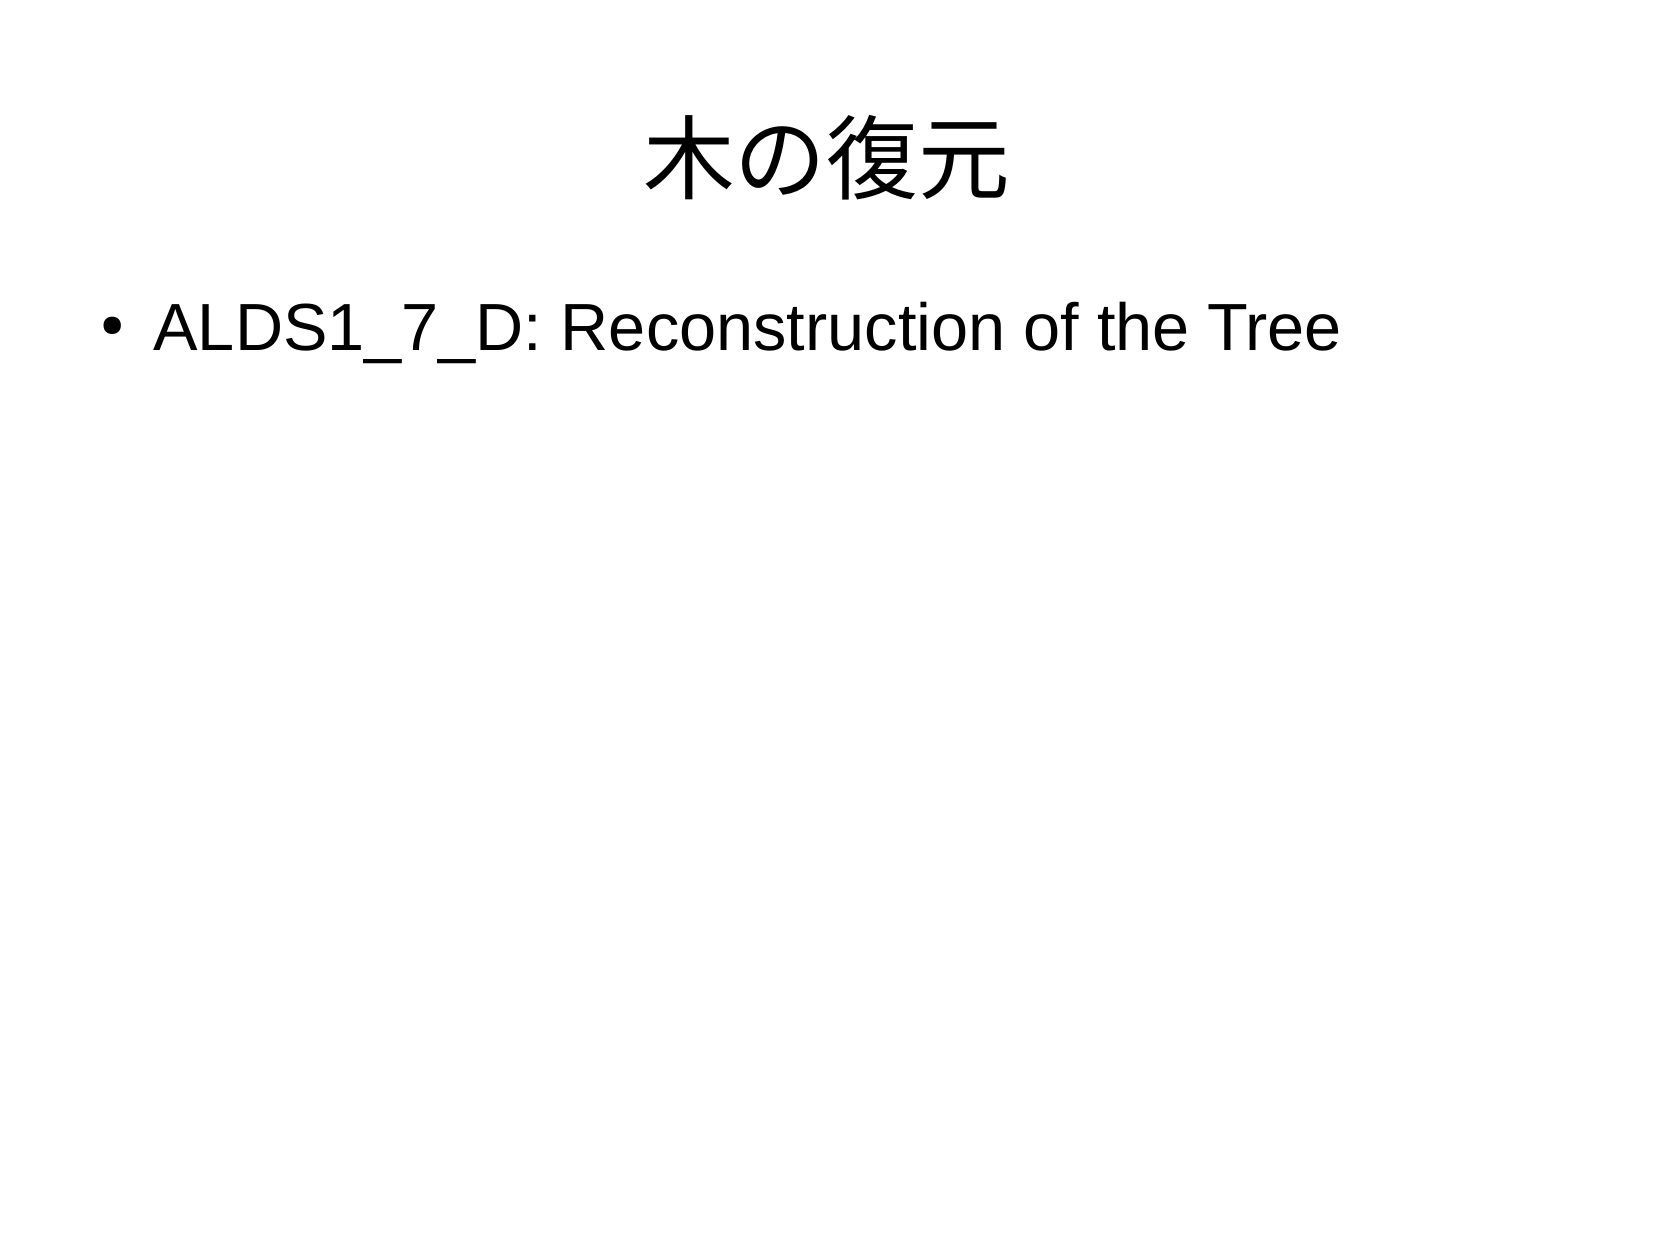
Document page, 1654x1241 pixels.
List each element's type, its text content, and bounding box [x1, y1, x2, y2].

list ALDS1_7_D: Reconstruction of the Tree [82, 290, 1571, 1010]
title 木の復元 [82, 49, 1571, 257]
